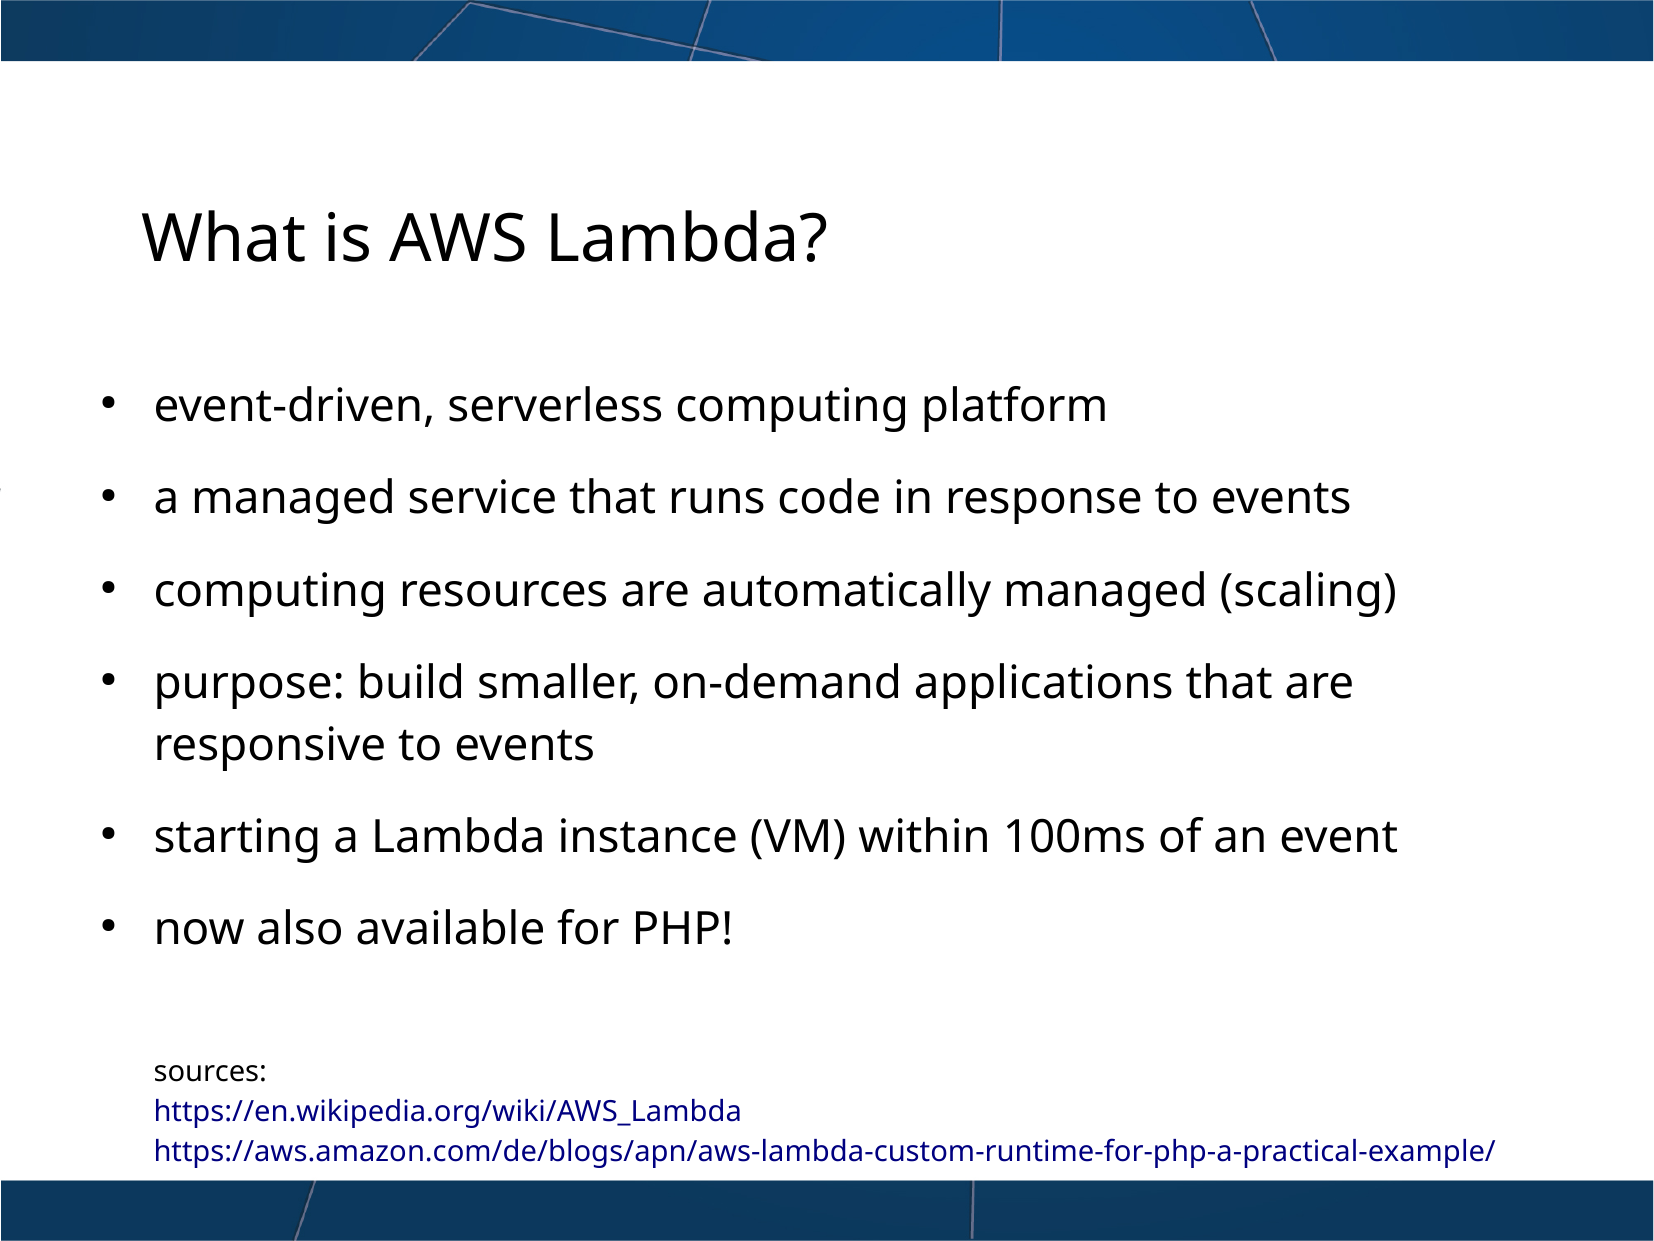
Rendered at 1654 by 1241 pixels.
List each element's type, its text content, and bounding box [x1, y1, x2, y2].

title What is AWS Lambda? [82, 139, 1571, 332]
picture [0, 0, 1654, 1241]
list event-driven, serverless computing platform a managed service that runs code in response to events computing resources are automatically managed (scaling) purpose: build smaller, on-demand applications that are responsive to events starting a Lambda instance (VM) within 100ms of an event now also available for PHP! sources: https://en.wikipedia.org/wiki/AWS_Lambda https://aws.amazon.com/de/blogs/apn/aws-lambda-custom-runtime-for-php-a-practical-example/ [82, 372, 1571, 1079]
